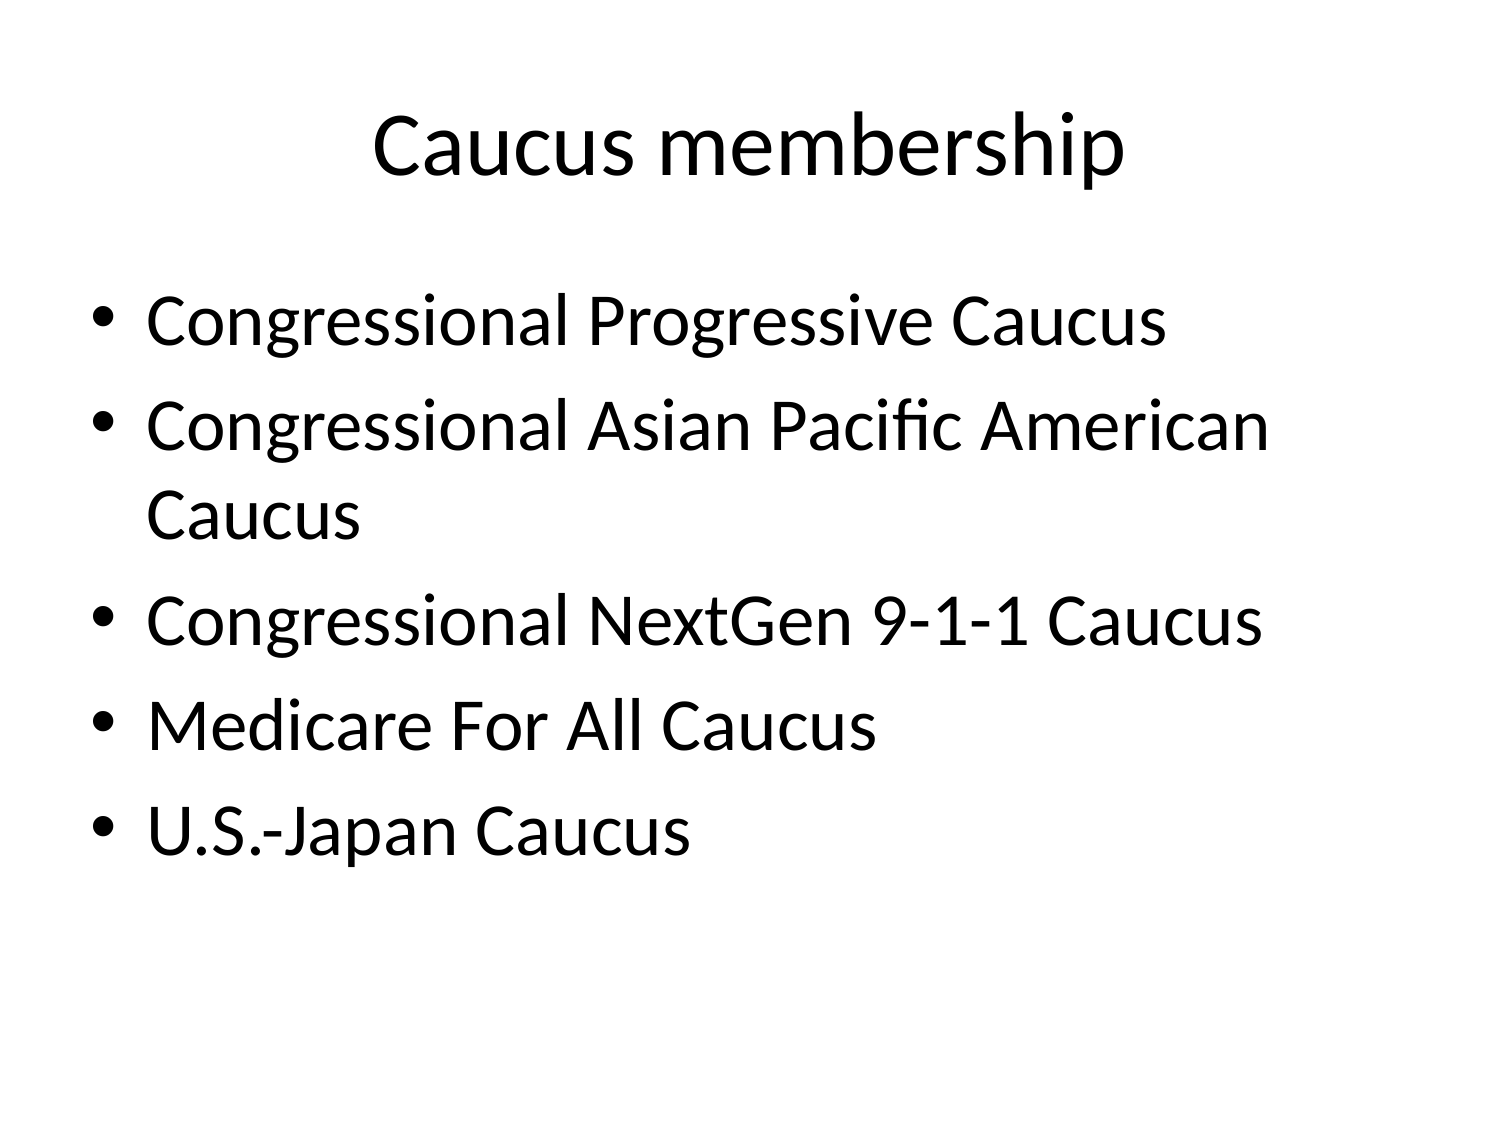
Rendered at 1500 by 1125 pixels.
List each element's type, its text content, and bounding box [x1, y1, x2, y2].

title Caucus membership [75, 45, 1425, 233]
list Congressional Progressive Caucus Congressional Asian Pacific American Caucus Congressional NextGen 9-1-1 Caucus Medicare For All Caucus U.S.-Japan Caucus [75, 262, 1425, 1005]
